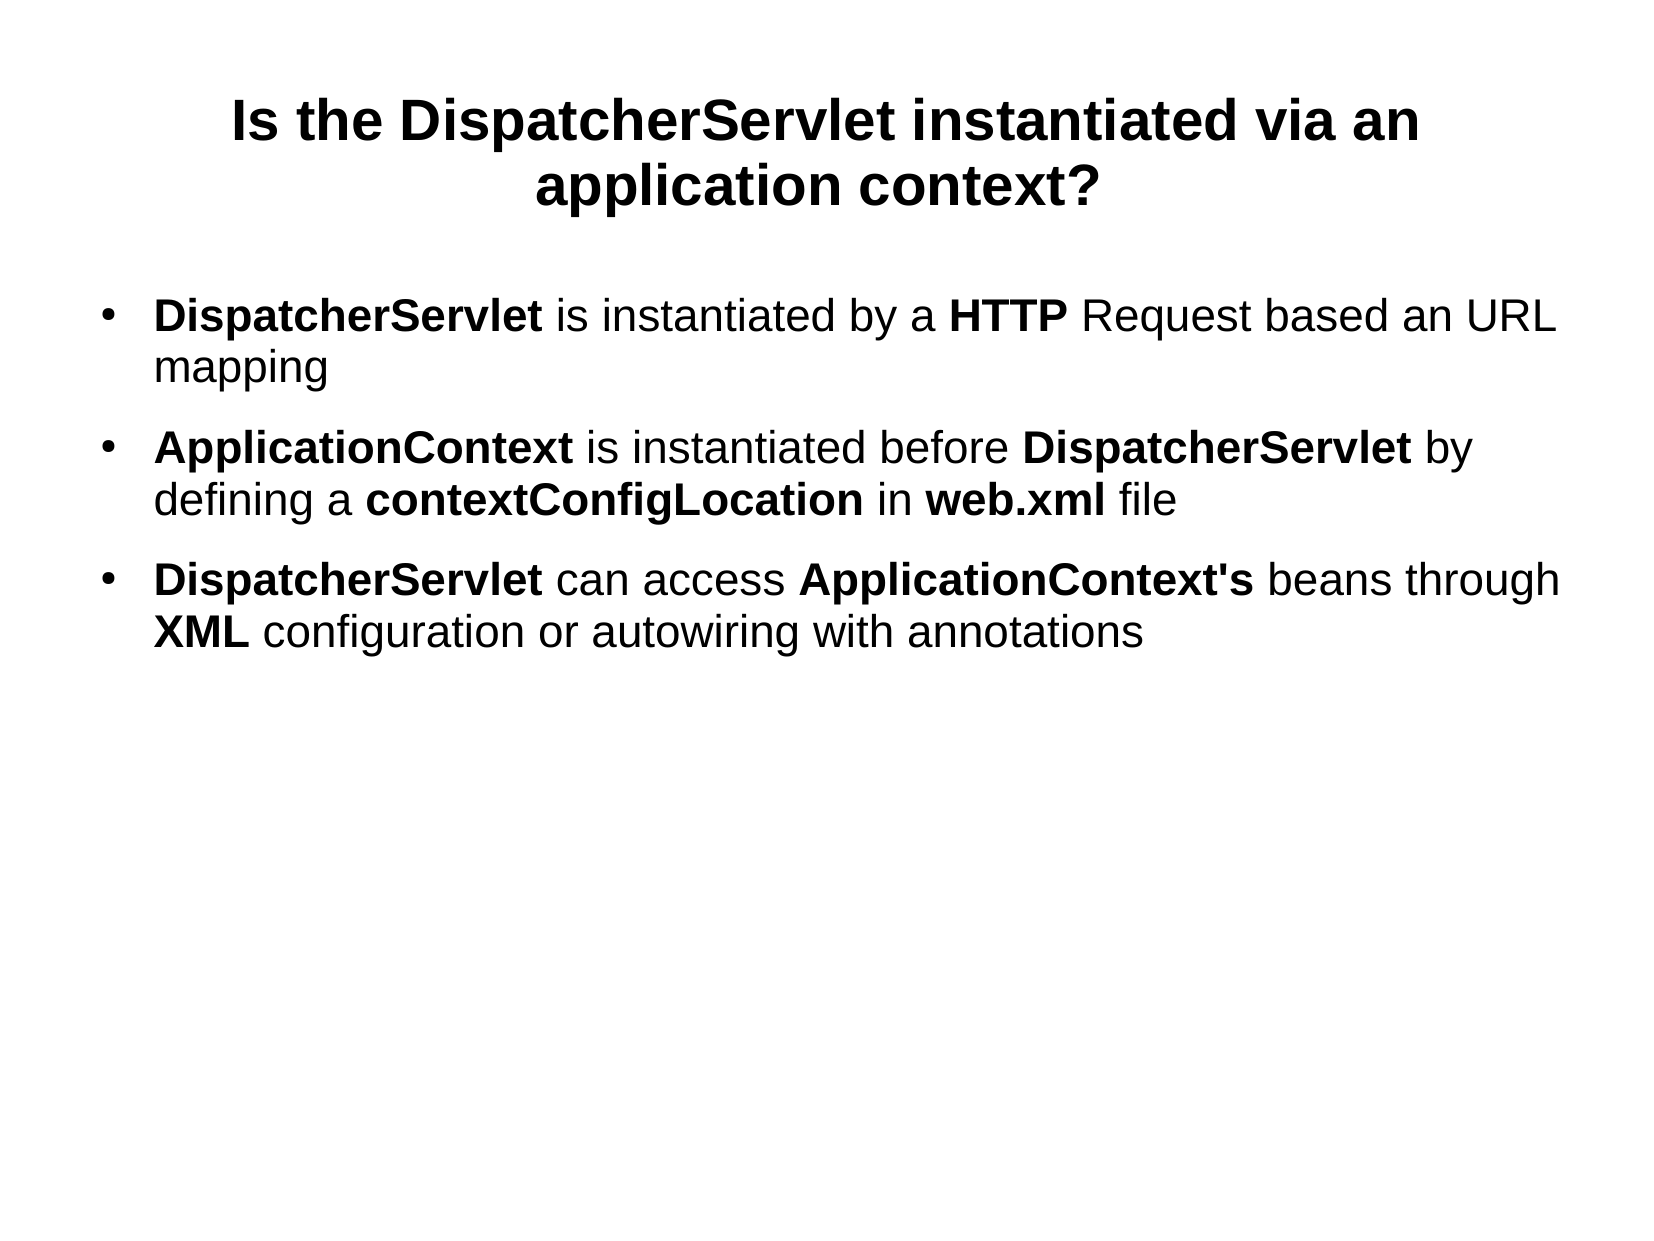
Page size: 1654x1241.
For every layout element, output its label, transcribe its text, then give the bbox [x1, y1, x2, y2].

list DispatcherServlet is instantiated by a HTTP Request based an URL mapping ApplicationContext is instantiated before DispatcherServlet by defining a contextConfigLocation in web.xml file DispatcherServlet can access ApplicationContext's beans through XML configuration or autowiring with annotations [82, 290, 1571, 1153]
title Is the DispatcherServlet instantiated via an application context? [82, 49, 1571, 257]
